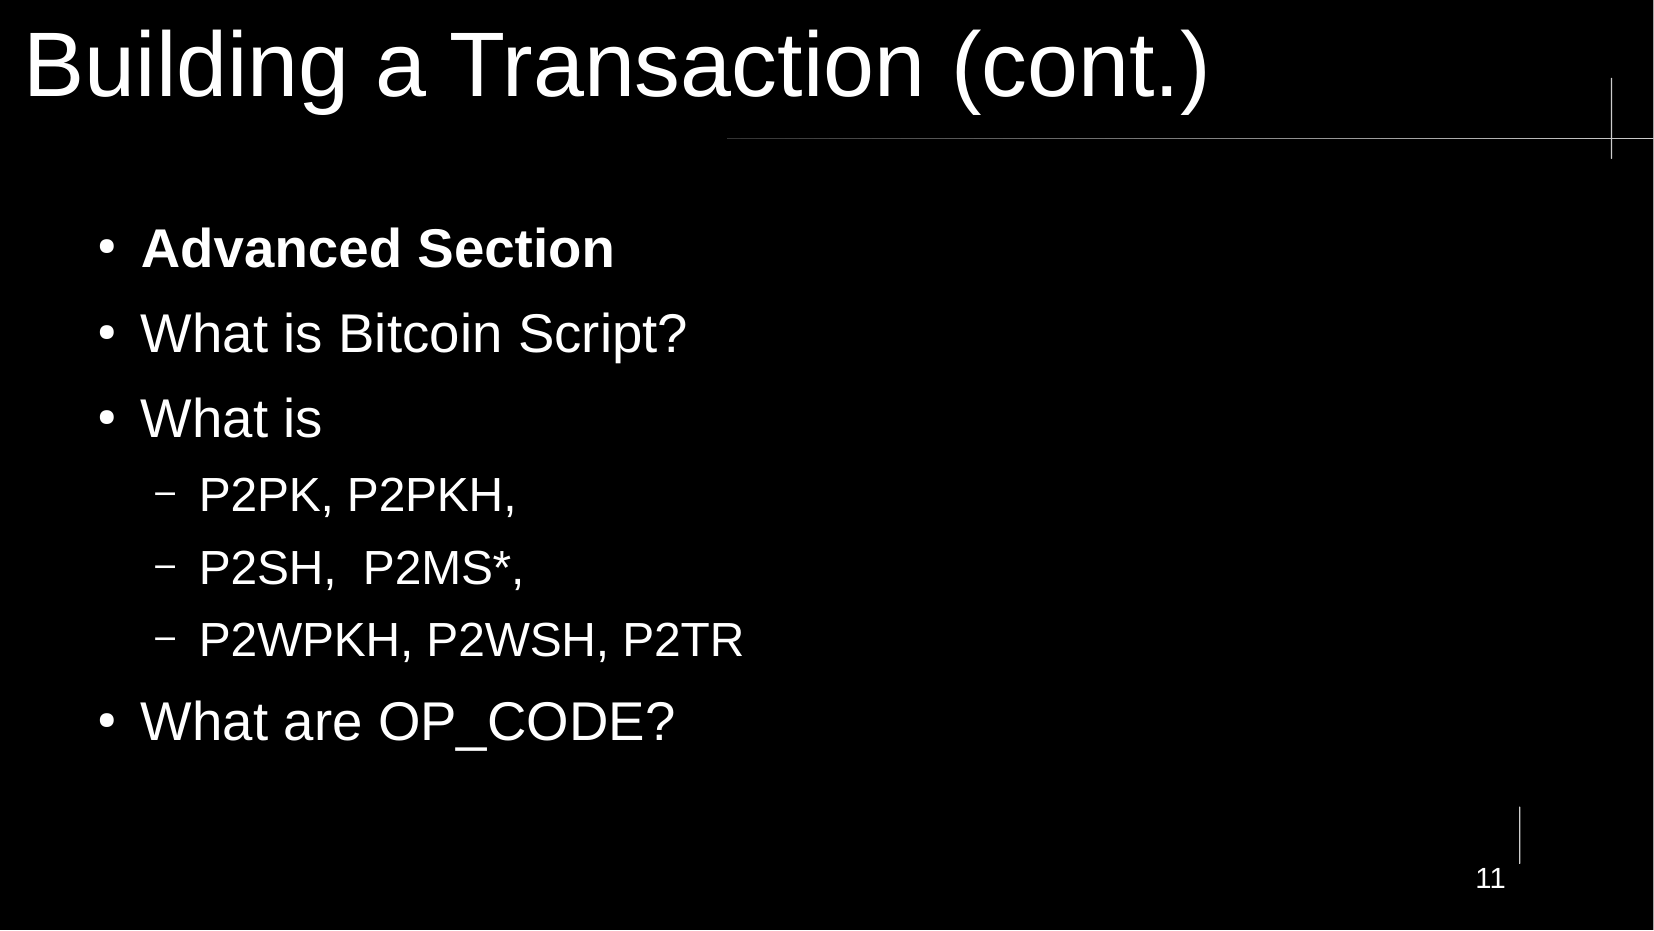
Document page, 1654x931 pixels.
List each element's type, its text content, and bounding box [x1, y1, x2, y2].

title Building a Transaction (cont.) [23, 11, 1589, 119]
list Advanced Section What is Bitcoin Script? What is P2PK, P2PKH, P2SH, P2MS*, P2WPKH, P2WSH, P2TR What are OP_CODE? [82, 217, 1571, 758]
